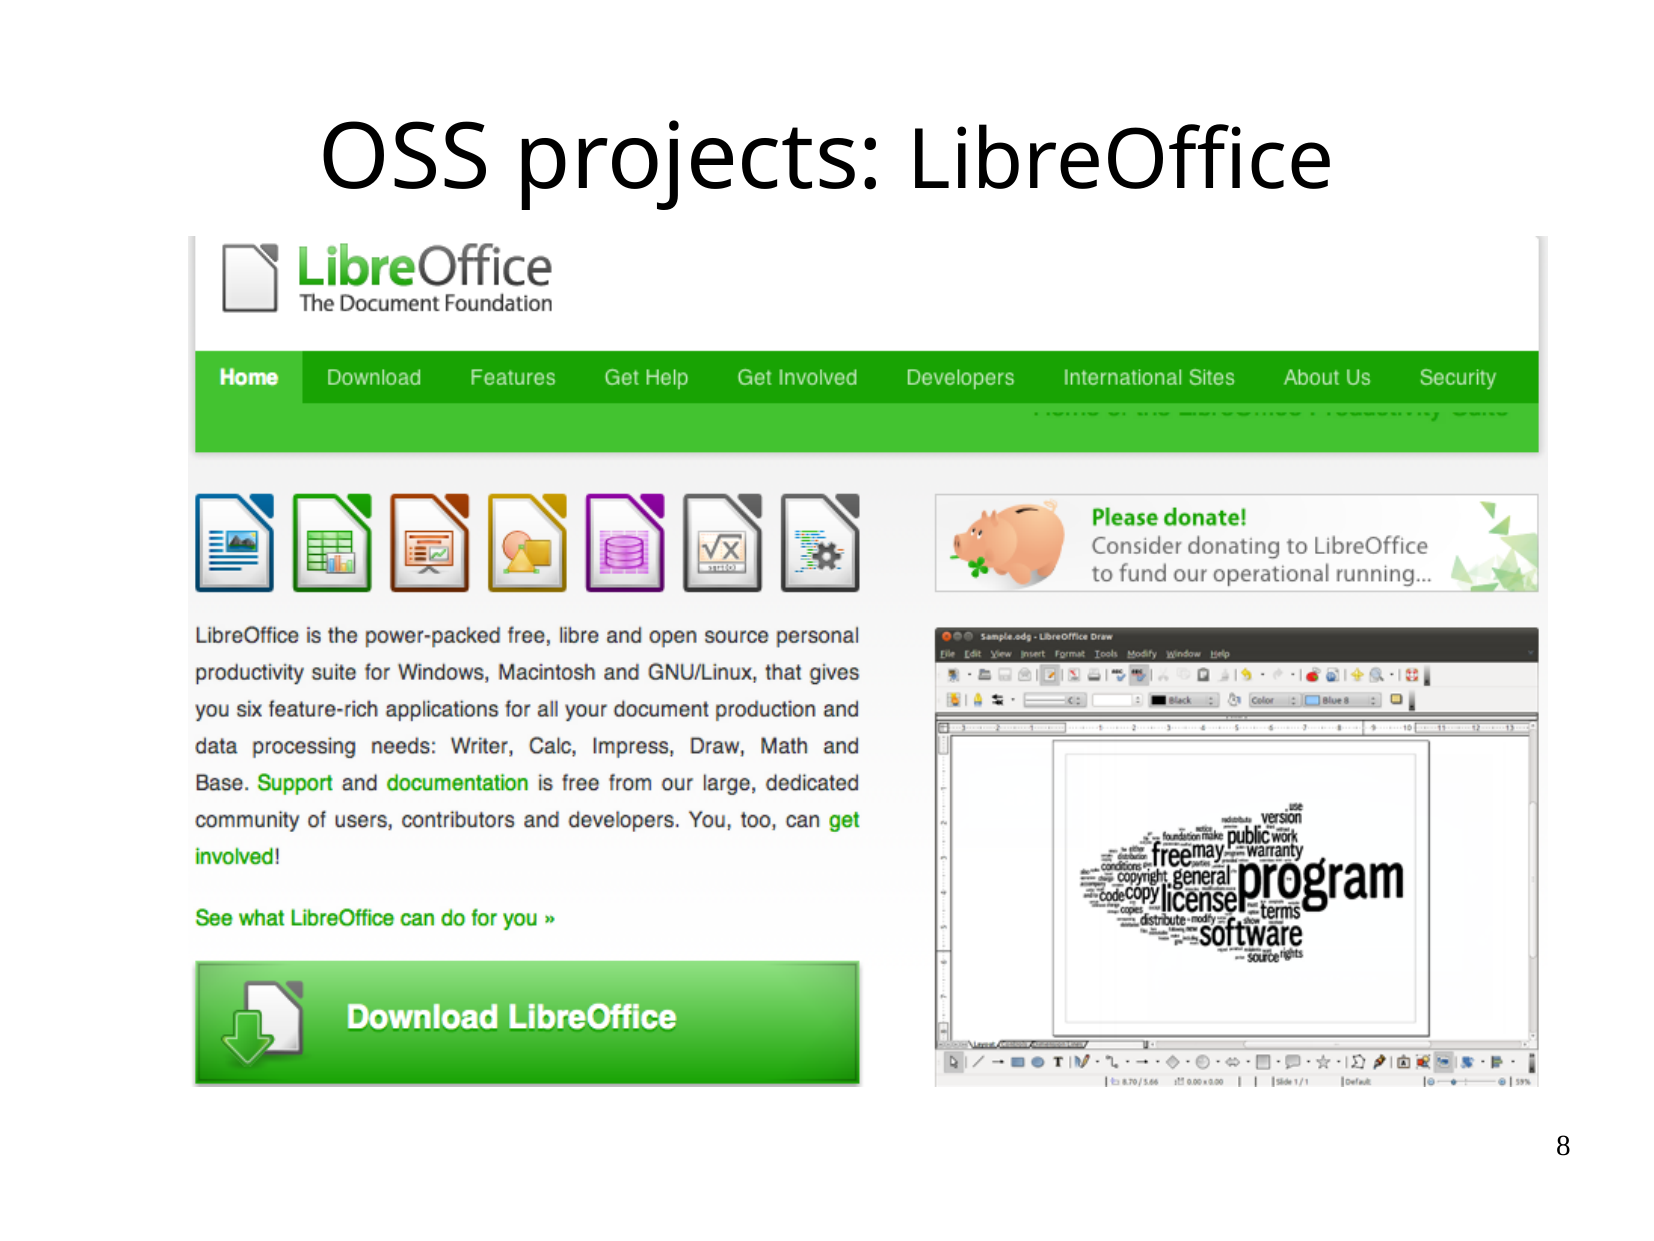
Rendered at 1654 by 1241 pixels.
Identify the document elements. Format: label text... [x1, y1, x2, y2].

title OSS projects: LibreOffice [82, 49, 1571, 257]
picture [188, 236, 1548, 1087]
